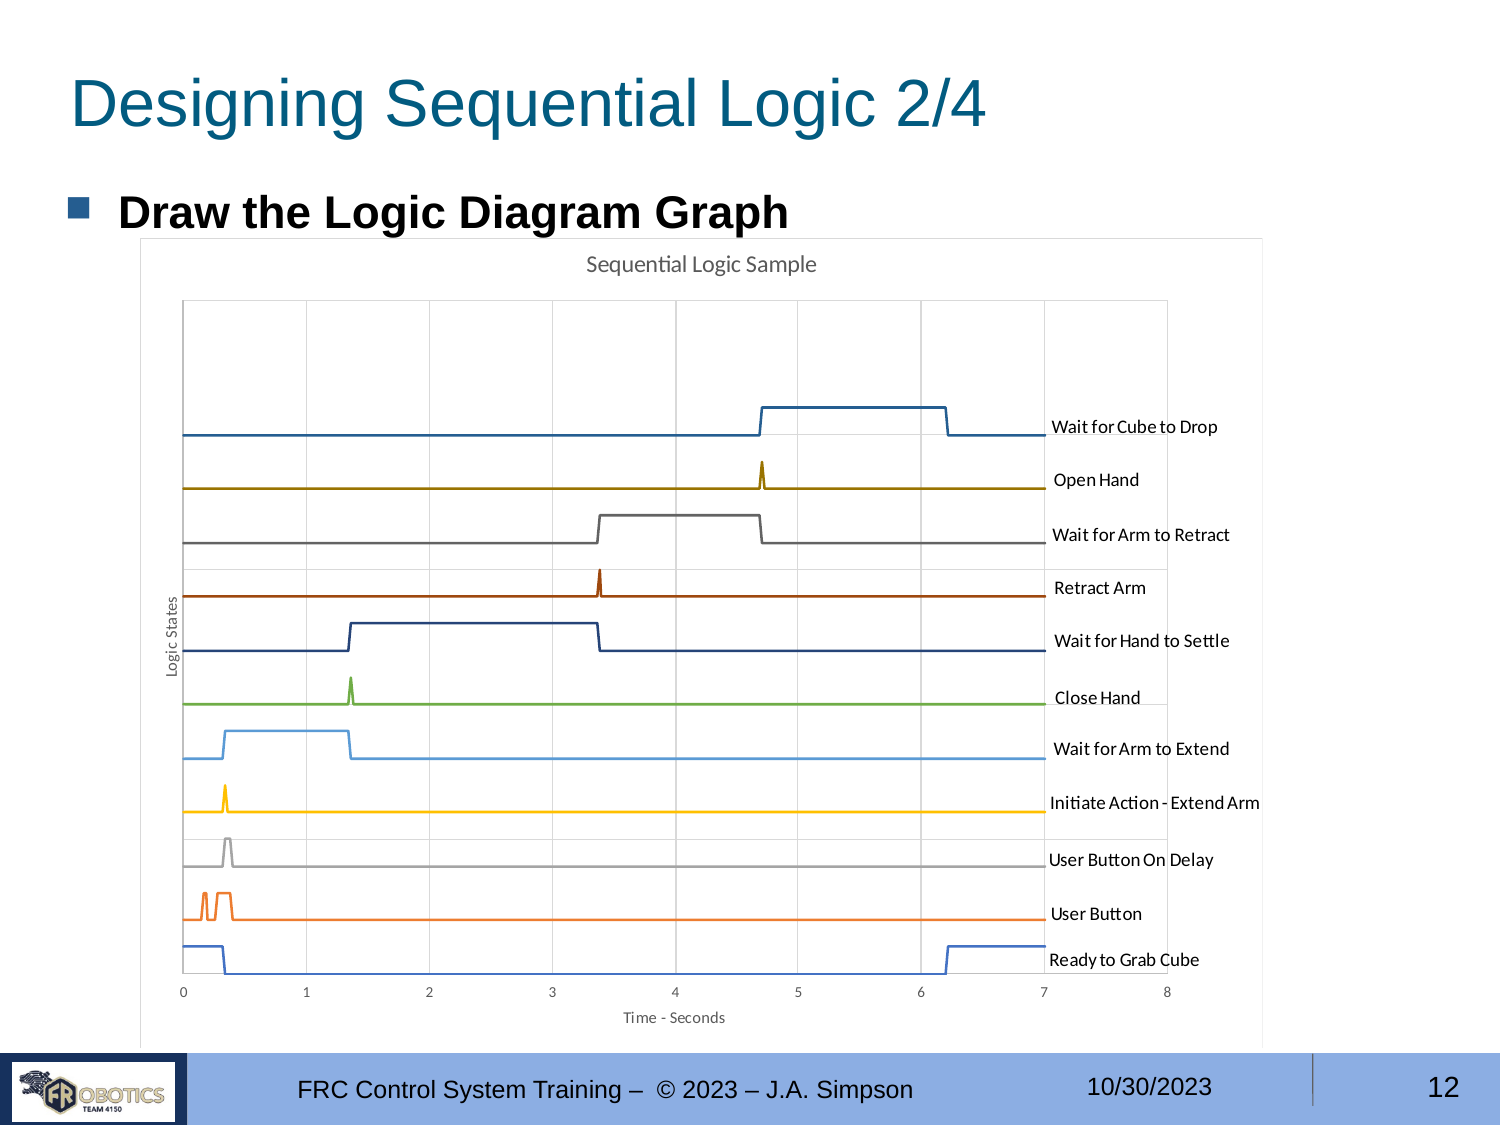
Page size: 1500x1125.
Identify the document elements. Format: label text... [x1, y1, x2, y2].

footer FRC Control System Training – © 2023 – J.A. Simpson [225, 1074, 988, 1103]
list Draw the Logic Diagram Graph [55, 174, 1340, 250]
picture [12, 1062, 175, 1122]
title Designing Sequential Logic 2/4 [55, 52, 1443, 148]
slide_number 10/30/2023 [1012, 1071, 1288, 1100]
slide_number <number> [1337, 1072, 1475, 1100]
picture [139, 237, 1263, 1048]
